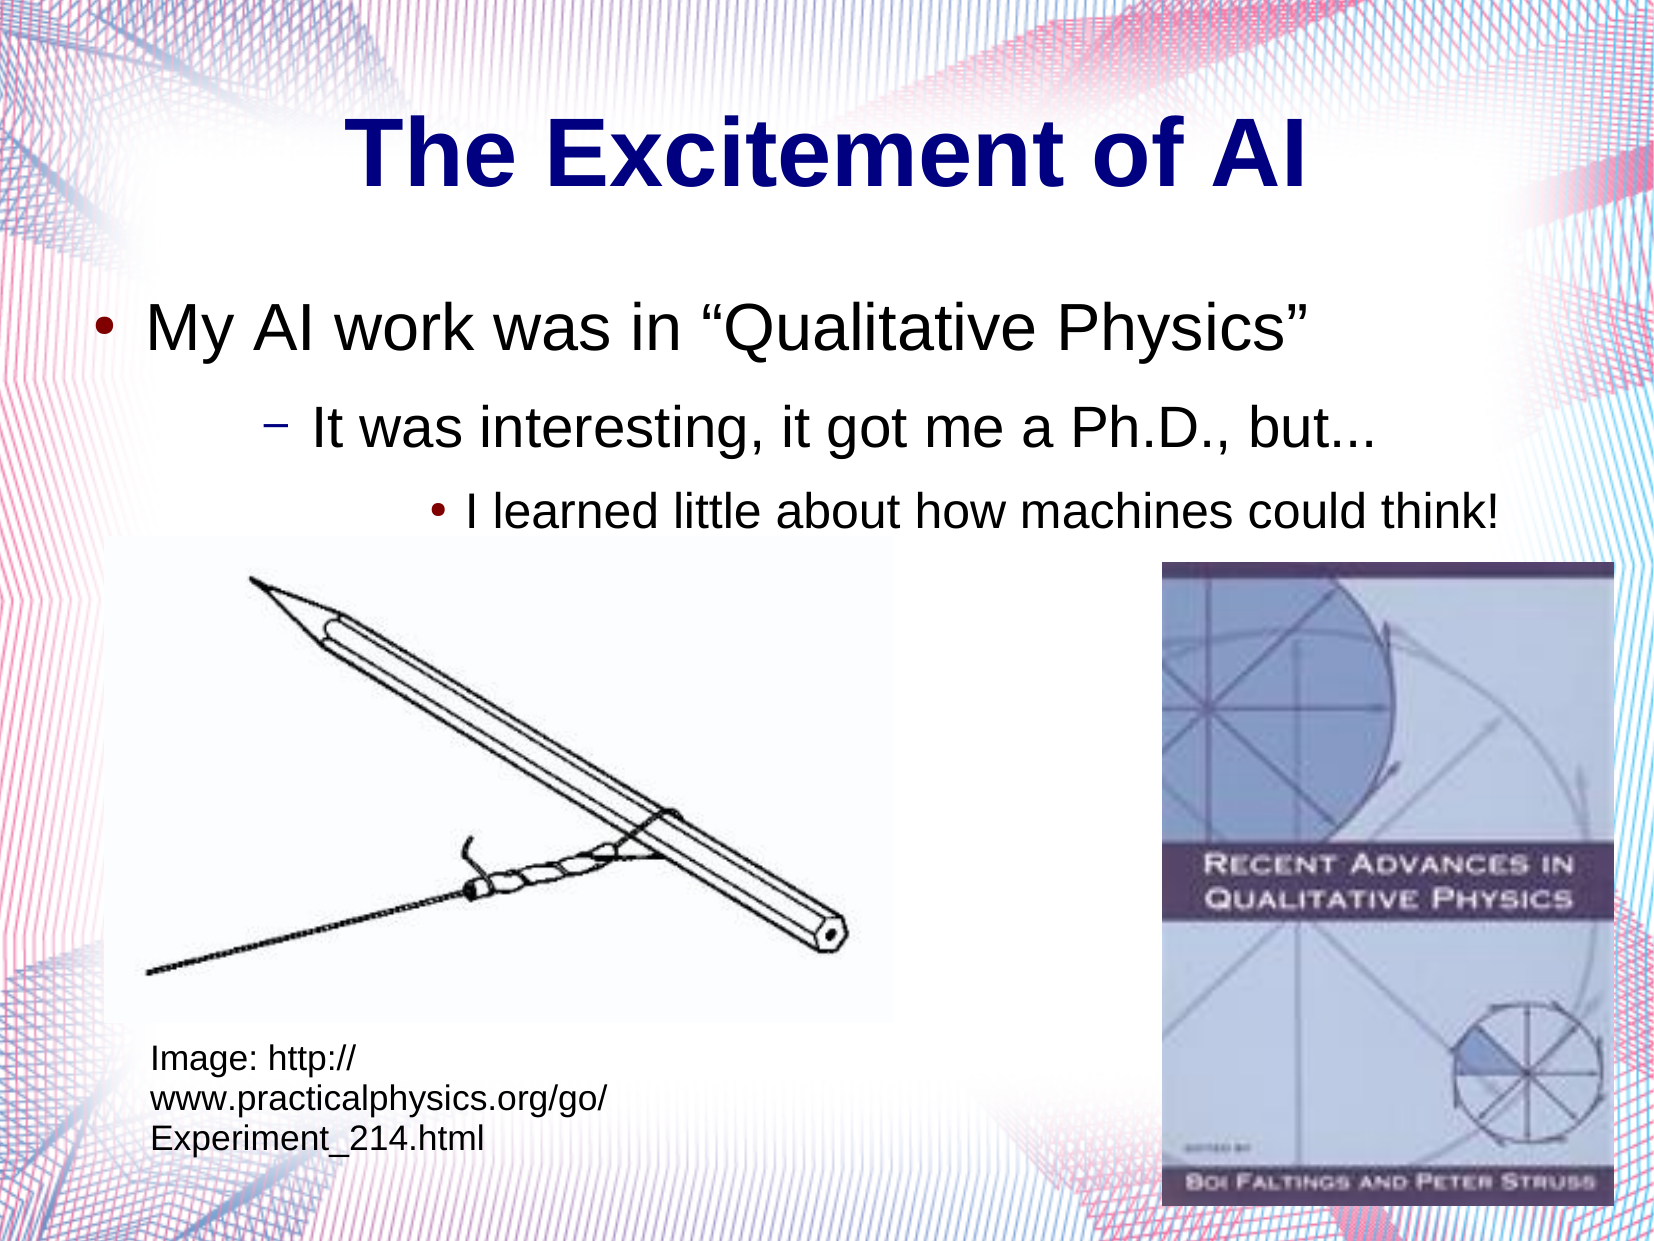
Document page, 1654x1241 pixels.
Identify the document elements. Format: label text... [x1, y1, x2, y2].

title The Excitement of AI [82, 49, 1571, 257]
picture [0, 0, 1654, 1241]
list My AI work was in “Qualitative Physics” It was interesting, it got me a Ph.D., but... I learned little about how machines could think! [75, 290, 1571, 1109]
text_box Image: http://www.practicalphysics.org/go/Experiment_214.html [150, 1023, 784, 1201]
